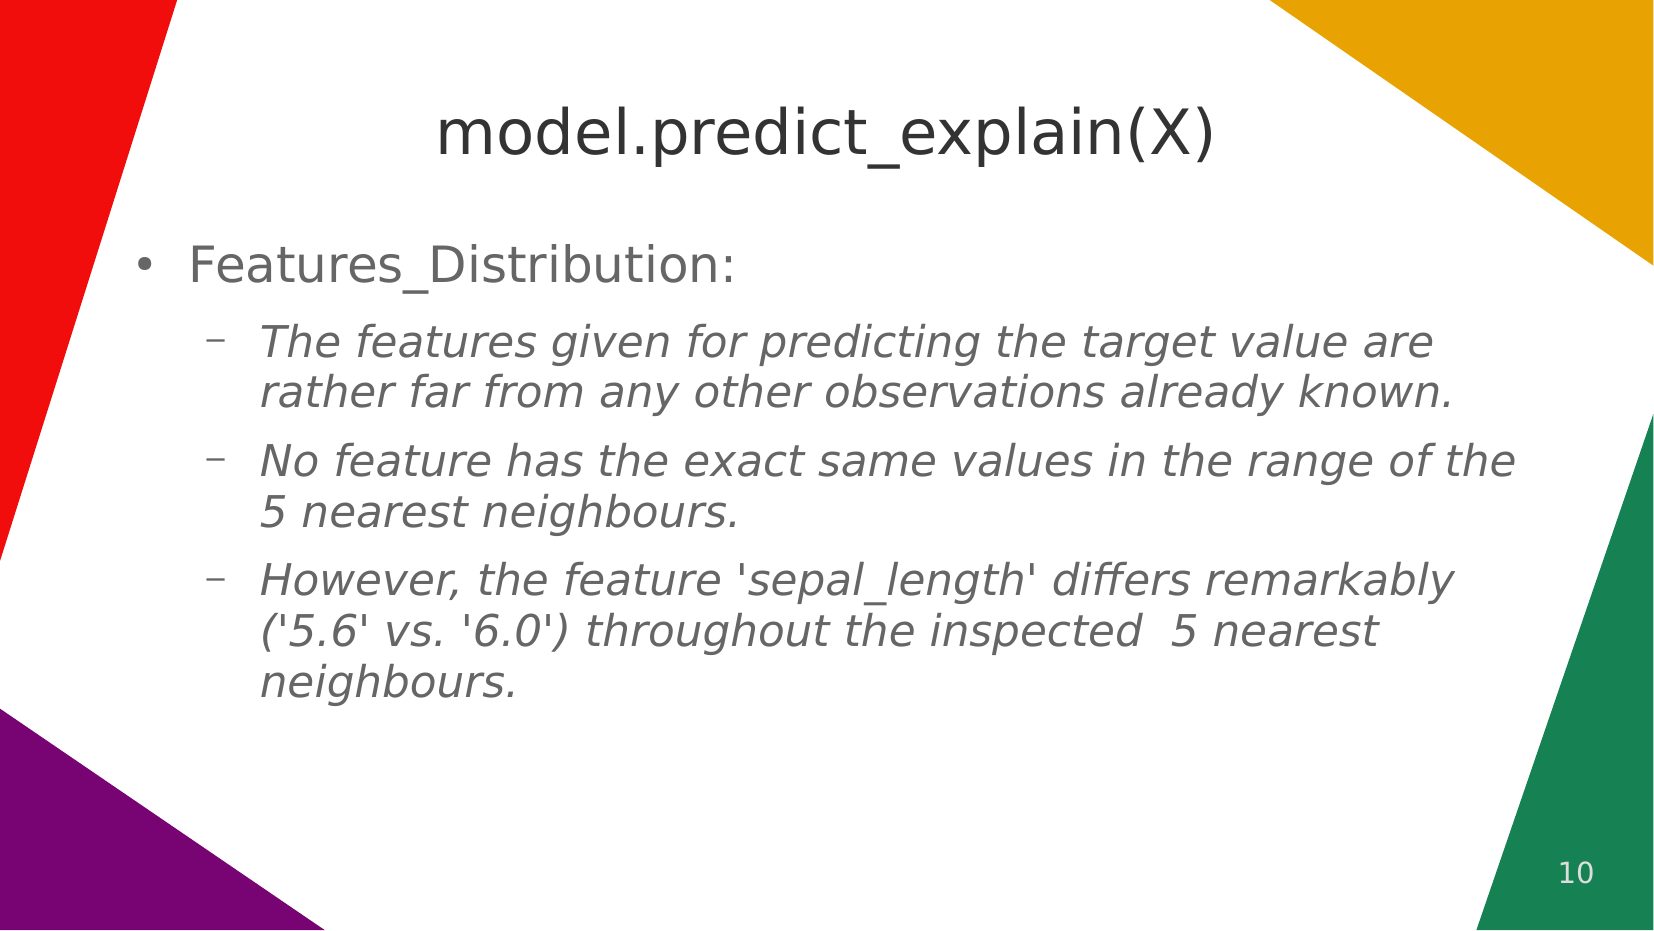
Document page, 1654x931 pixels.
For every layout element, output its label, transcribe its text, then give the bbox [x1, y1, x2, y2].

list Features_Distribution: The features given for predicting the target value are rather far from any other observations already known. No feature has the exact same values in the range of the 5 nearest neighbours. However, the feature 'sepal_length' differs remarkably ('5.6' vs. '6.0') throughout the inspected 5 nearest neighbours. [118, 236, 1536, 827]
title model.predict_explain(X) [118, 59, 1536, 207]
